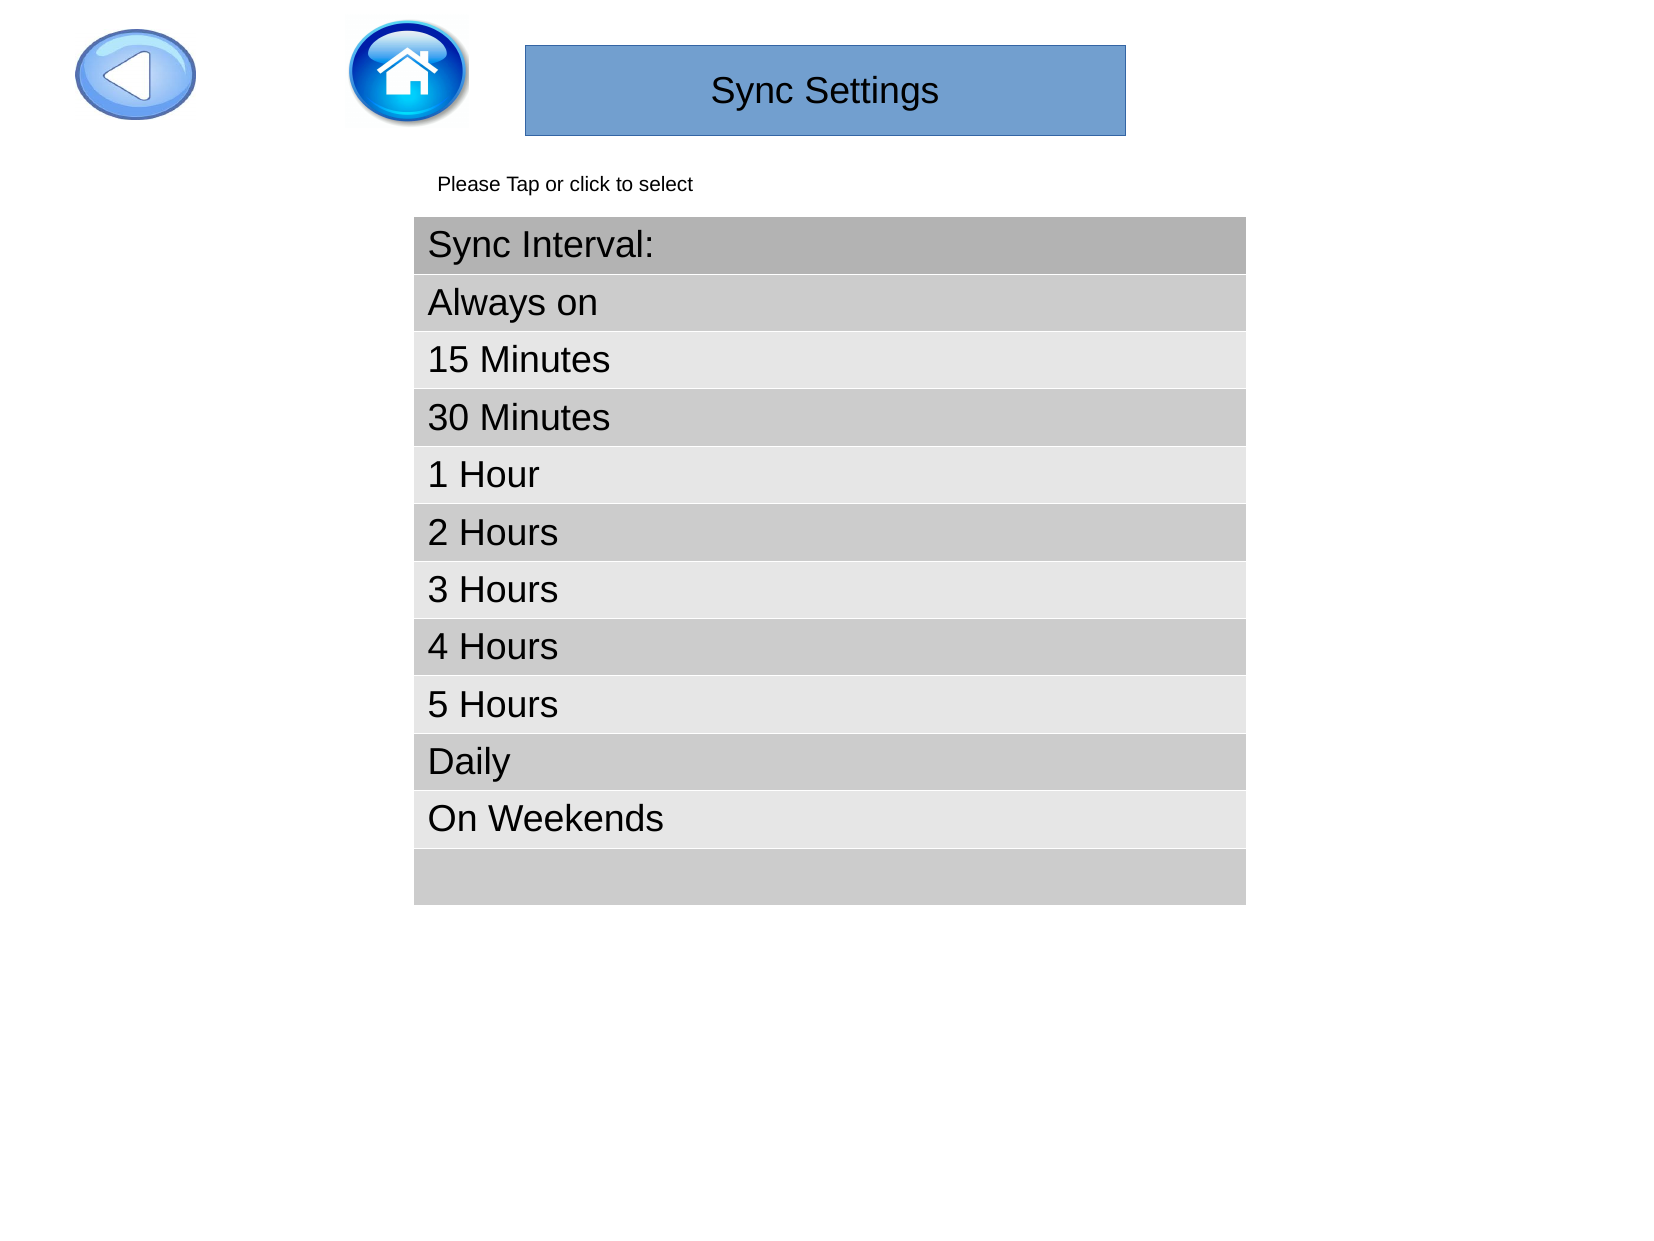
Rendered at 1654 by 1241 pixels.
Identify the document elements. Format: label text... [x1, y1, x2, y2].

table_header Sync Interval: [414, 217, 1246, 274]
text_box Please Tap or click to select [422, 150, 719, 207]
text_box Sync Settings [525, 45, 1126, 136]
table_cell Daily [414, 734, 1246, 790]
table_cell On Weekends [414, 791, 1246, 848]
picture [345, 14, 469, 128]
table_cell 5 Hours [414, 676, 1246, 733]
table_cell Always on [414, 275, 1246, 331]
table_cell 2 Hours [414, 504, 1246, 561]
table_cell 4 Hours [414, 619, 1246, 675]
table_cell 1 Hour [414, 447, 1246, 503]
picture [75, 29, 196, 121]
table_cell 30 Minutes [414, 389, 1246, 446]
table_cell [414, 849, 1246, 905]
table_cell 15 Minutes [414, 332, 1246, 388]
table_cell 3 Hours [414, 562, 1246, 618]
